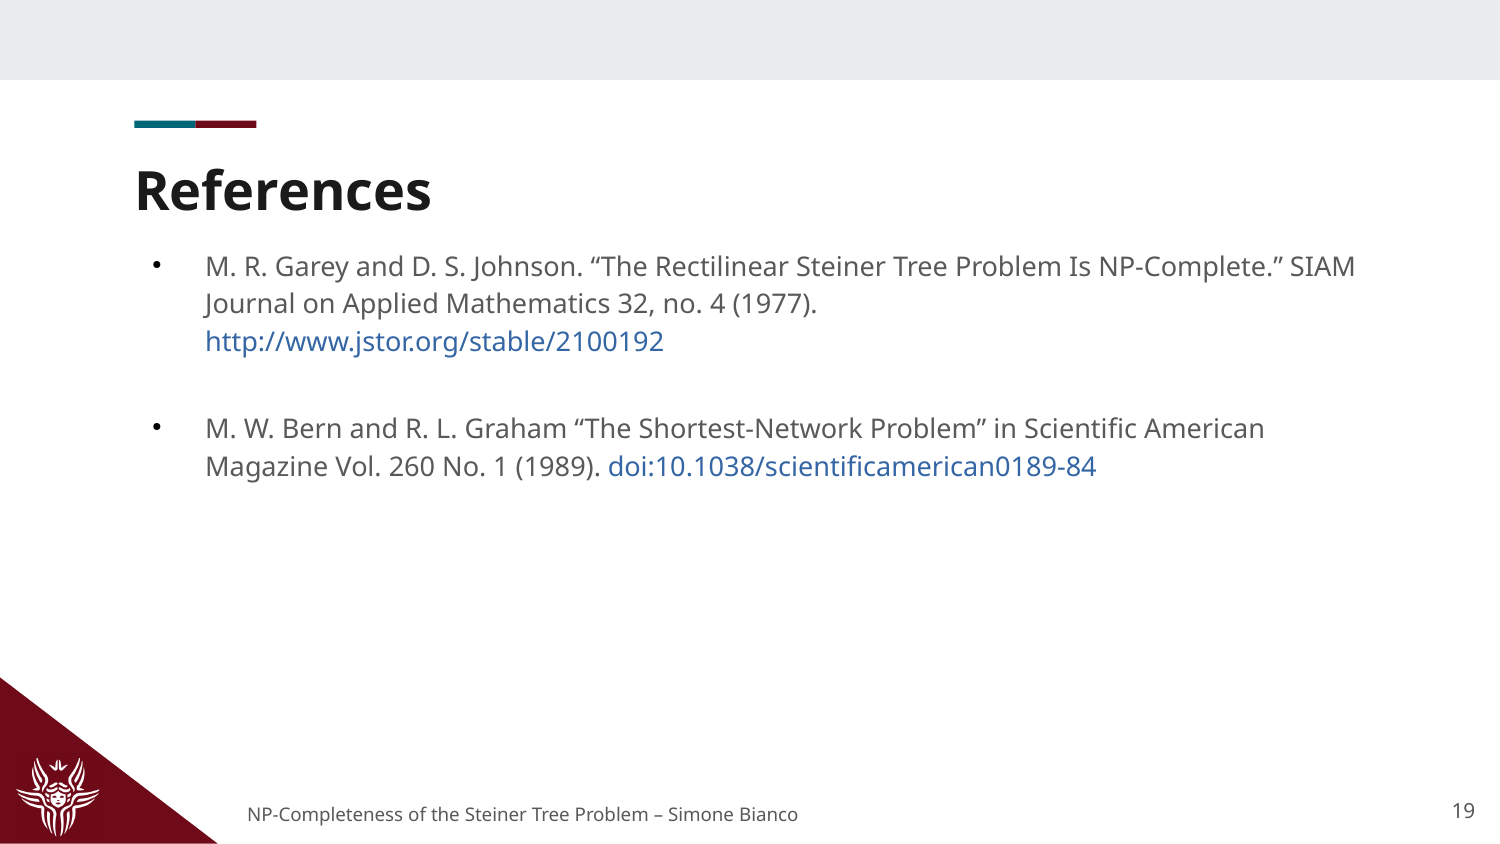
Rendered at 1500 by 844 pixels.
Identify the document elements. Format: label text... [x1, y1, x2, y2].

subtitle NP-Completeness of the Steiner Tree Problem – Simone Bianco [232, 783, 1193, 839]
picture [16, 758, 100, 839]
title References [119, 141, 1381, 229]
list M. R. Garey and D. S. Johnson. “The Rectilinear Steiner Tree Problem Is NP-Complete.” SIAM Journal on Applied Mathematics 32, no. 4 (1977). http://www.jstor.org/stable/2100192 M. W. Bern and R. L. Graham “The Shortest-Network Problem” in Scientific American Magazine Vol. 260 No. 1 (1989). doi:10.1038/scientificamerican0189-84 [119, 229, 1381, 844]
slide_number <number> [1400, 779, 1491, 844]
